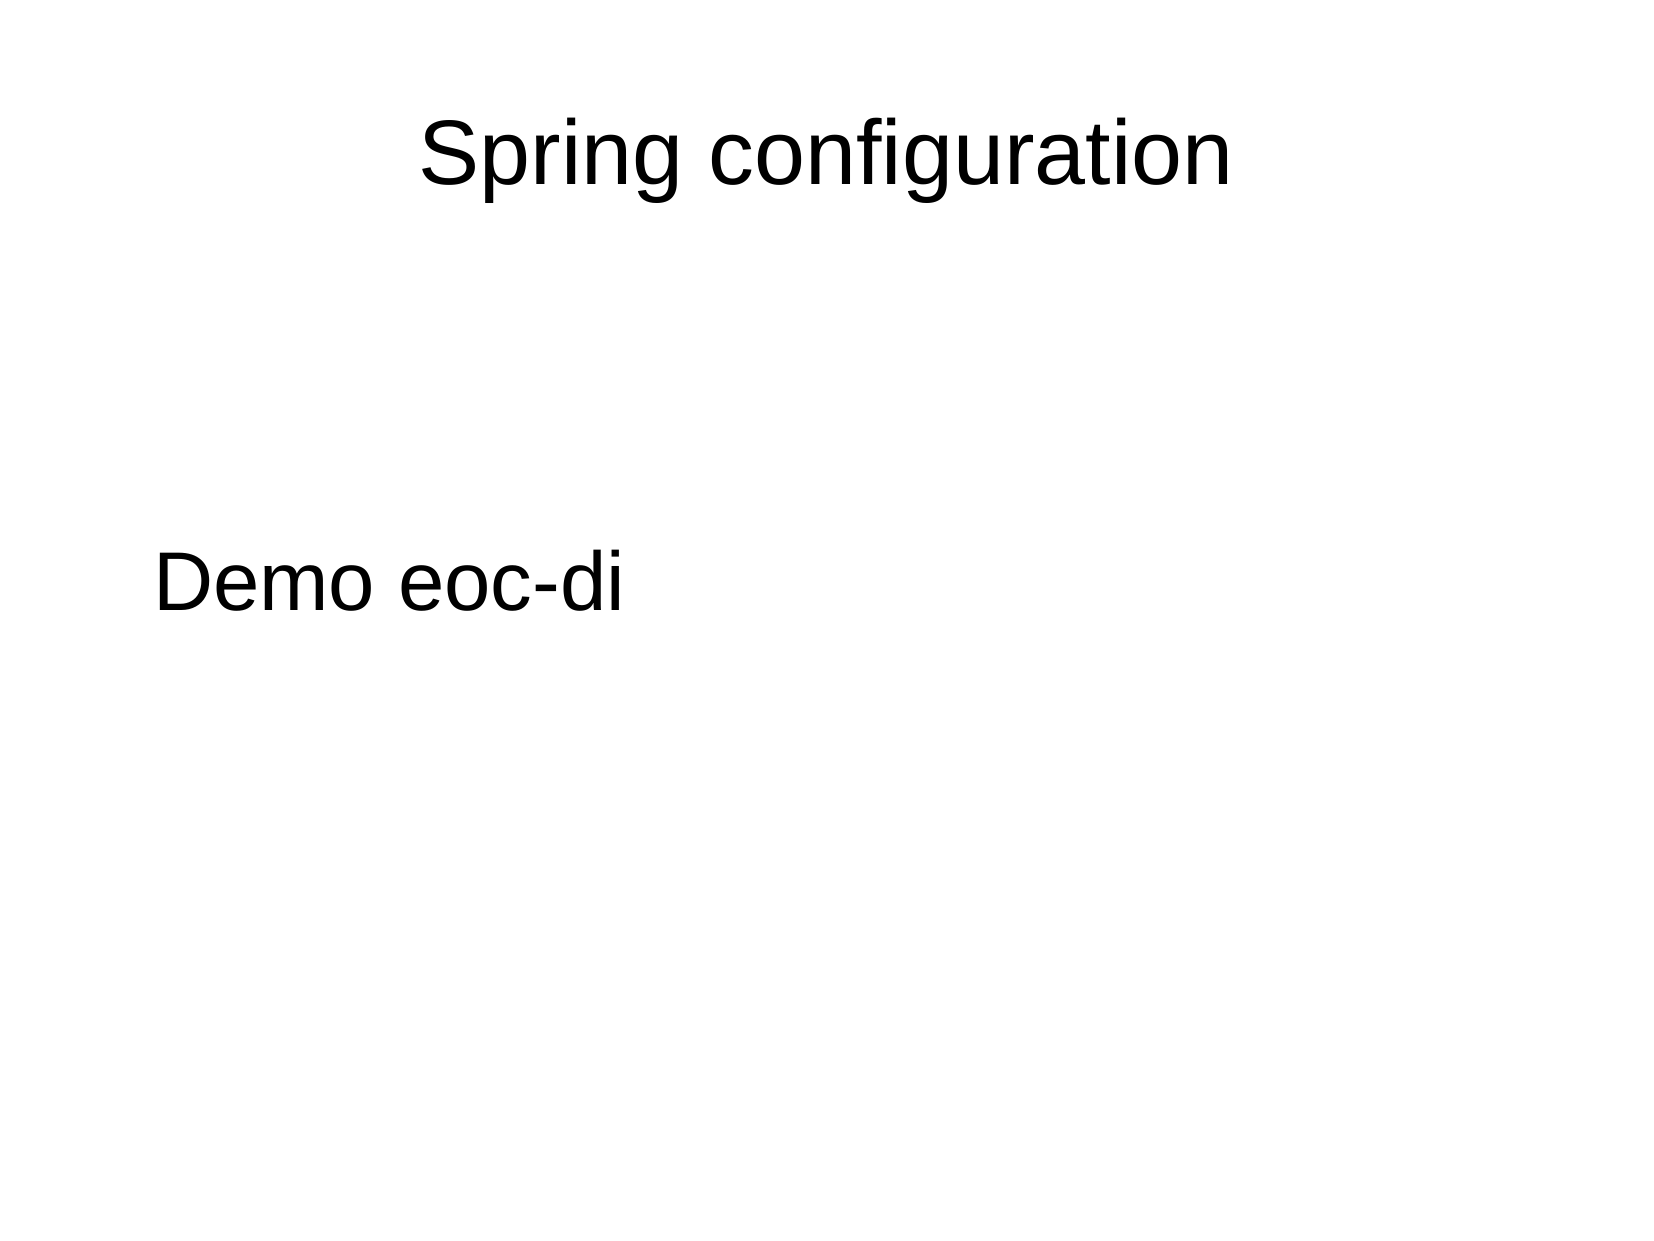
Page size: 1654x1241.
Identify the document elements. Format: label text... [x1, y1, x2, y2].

title Spring configuration [82, 49, 1571, 257]
list Demo eoc-di [82, 290, 1538, 1010]
